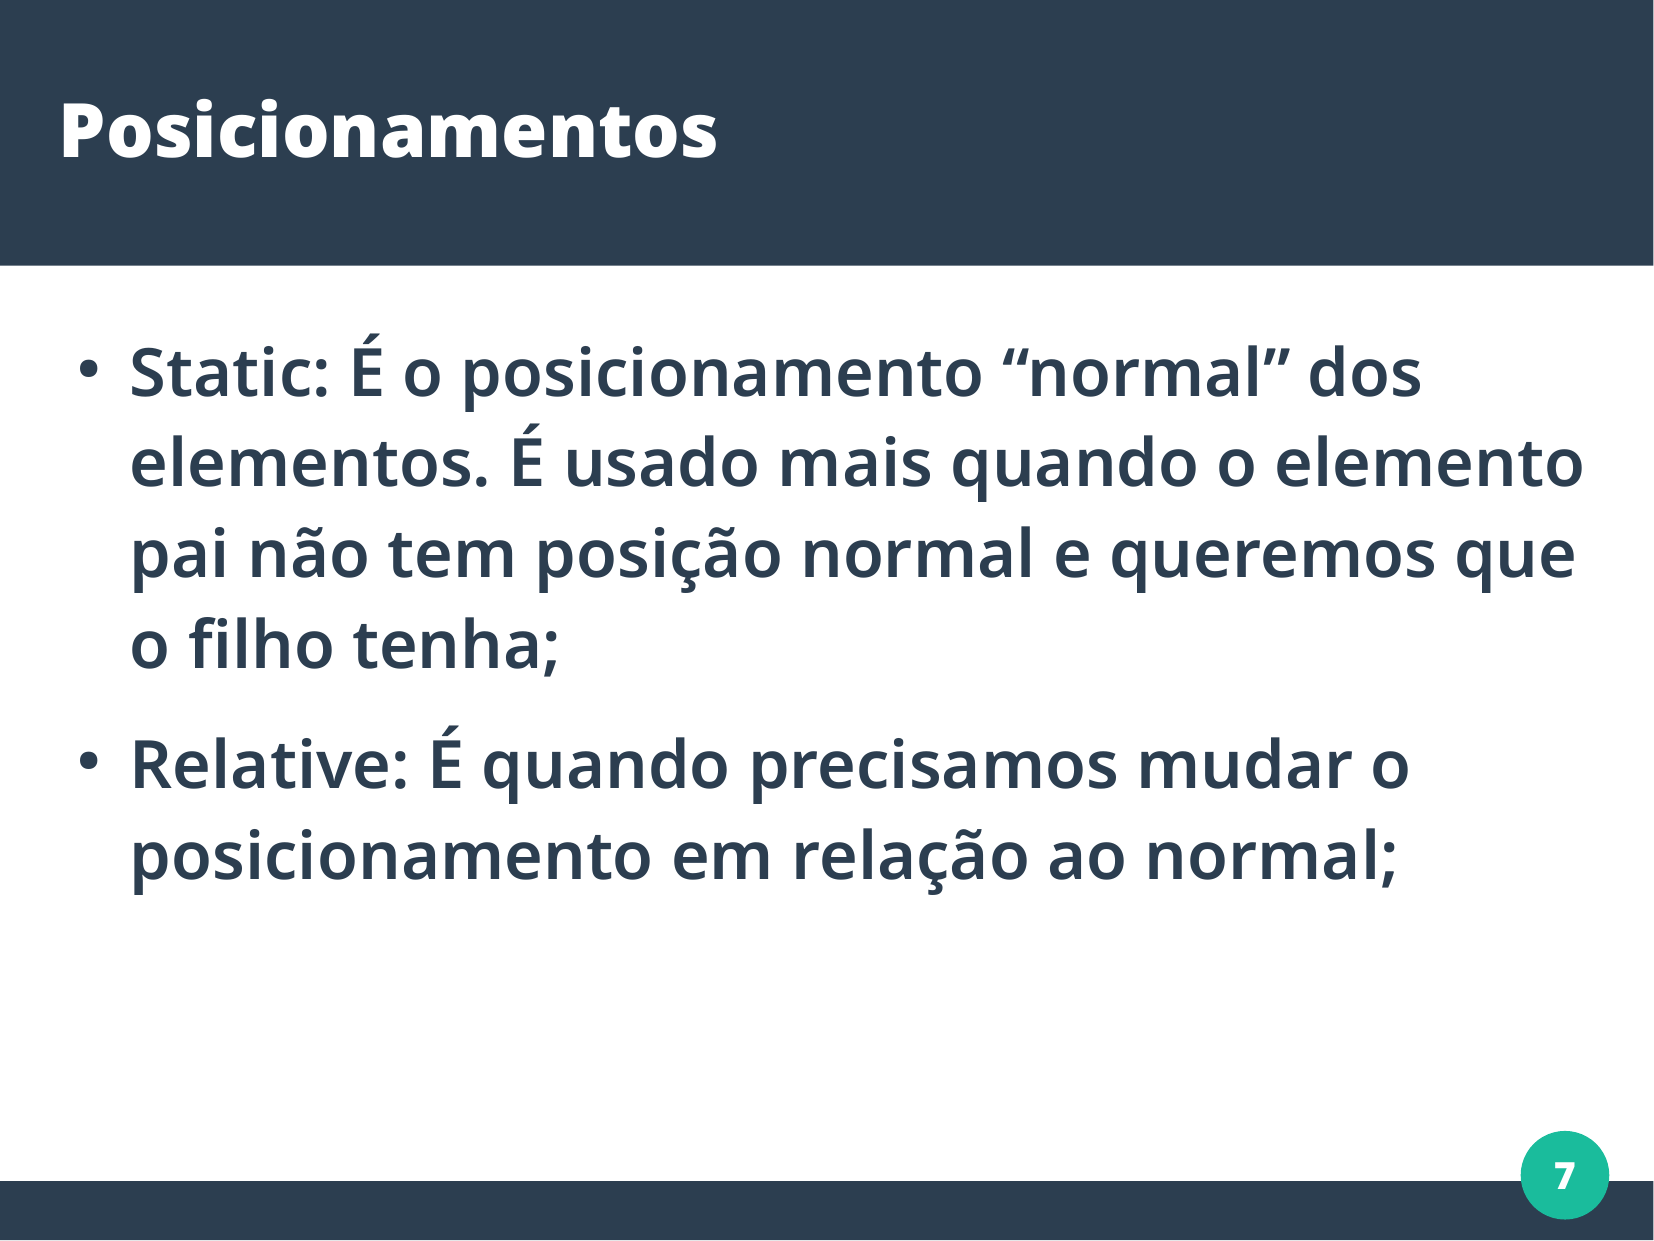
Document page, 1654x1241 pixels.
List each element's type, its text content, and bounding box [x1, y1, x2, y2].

list Static: É o posicionamento “normal” dos elementos. É usado mais quando o elemento pai não tem posição normal e queremos que o filho tenha; Relative: É quando precisamos mudar o posicionamento em relação ao normal; [59, 324, 1595, 1152]
title Posicionamentos [59, 49, 1595, 207]
